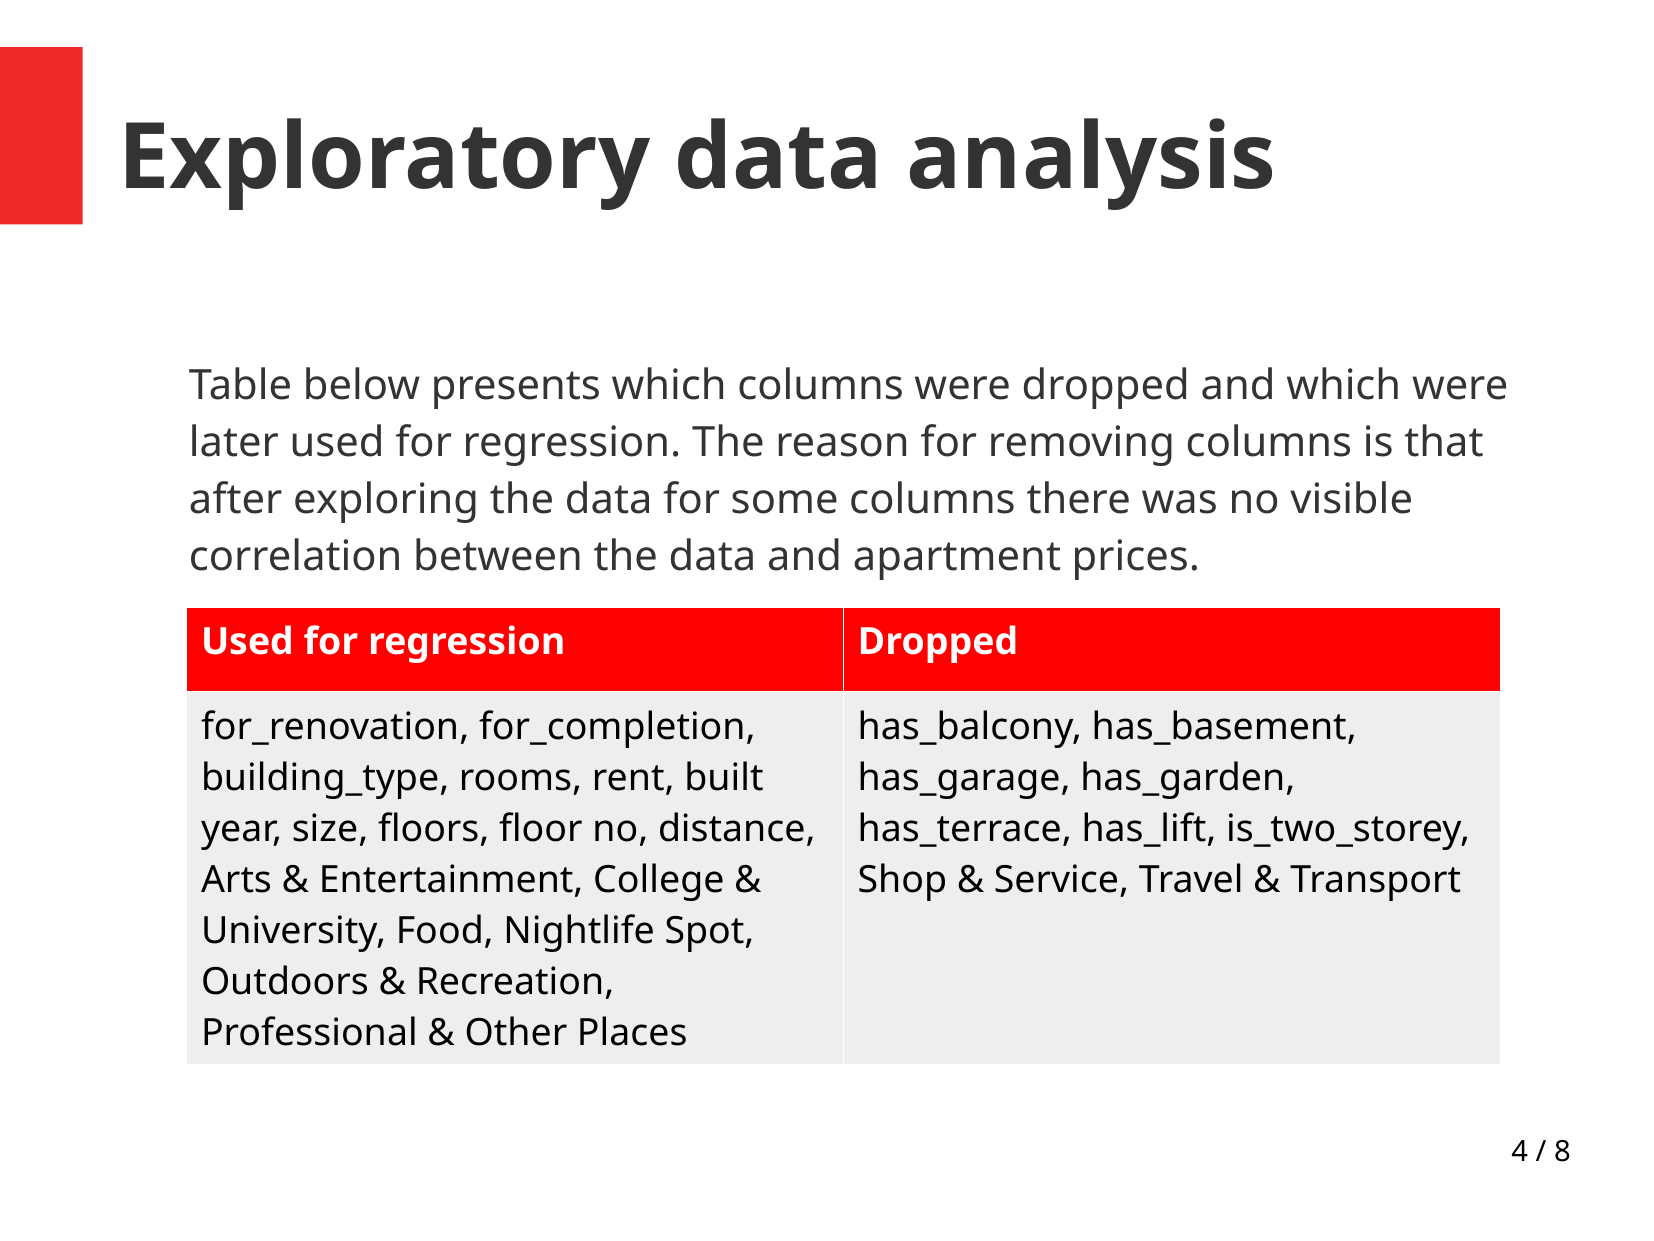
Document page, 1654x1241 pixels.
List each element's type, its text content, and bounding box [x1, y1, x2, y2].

table_cell has_balcony, has_basement, has_garage, has_garden, has_terrace, has_lift, is_two_storey, Shop & Service, Travel & Transport [844, 692, 1500, 1064]
title Exploratory data analysis [118, 49, 1571, 257]
table_cell for_renovation, for_completion, building_type, rooms, rent, built year, size, floors, floor no, distance, Arts & Entertainment, College & University, Food, Nightlife Spot, Outdoors & Recreation, Professional & Other Places [187, 692, 843, 1064]
table_header Used for regression [187, 608, 843, 691]
list Table below presents which columns were dropped and which were later used for regression. The reason for removing columns is that after exploring the data for some columns there was no visible correlation between the data and apartment prices. [118, 354, 1536, 1074]
table_header Dropped [844, 608, 1500, 691]
